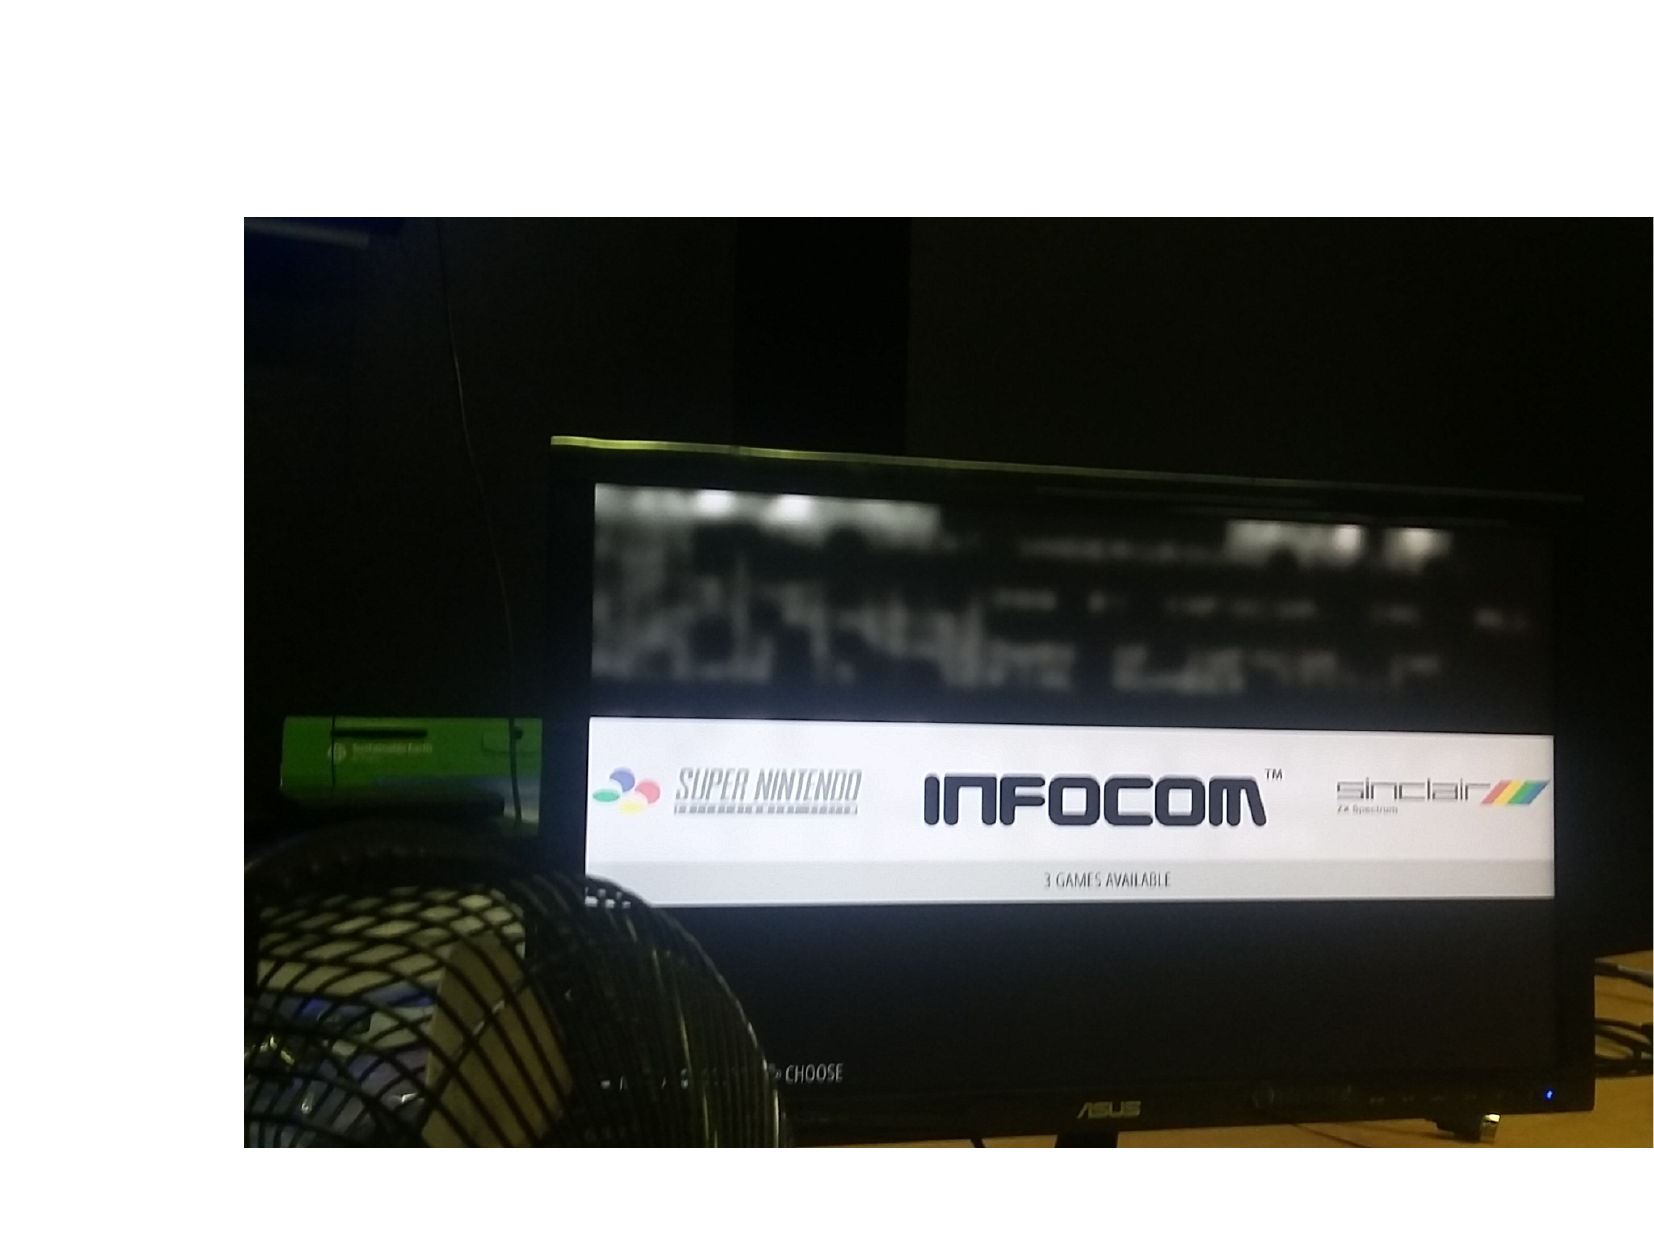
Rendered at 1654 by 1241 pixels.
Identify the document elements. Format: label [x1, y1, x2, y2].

picture [244, 217, 1654, 1148]
